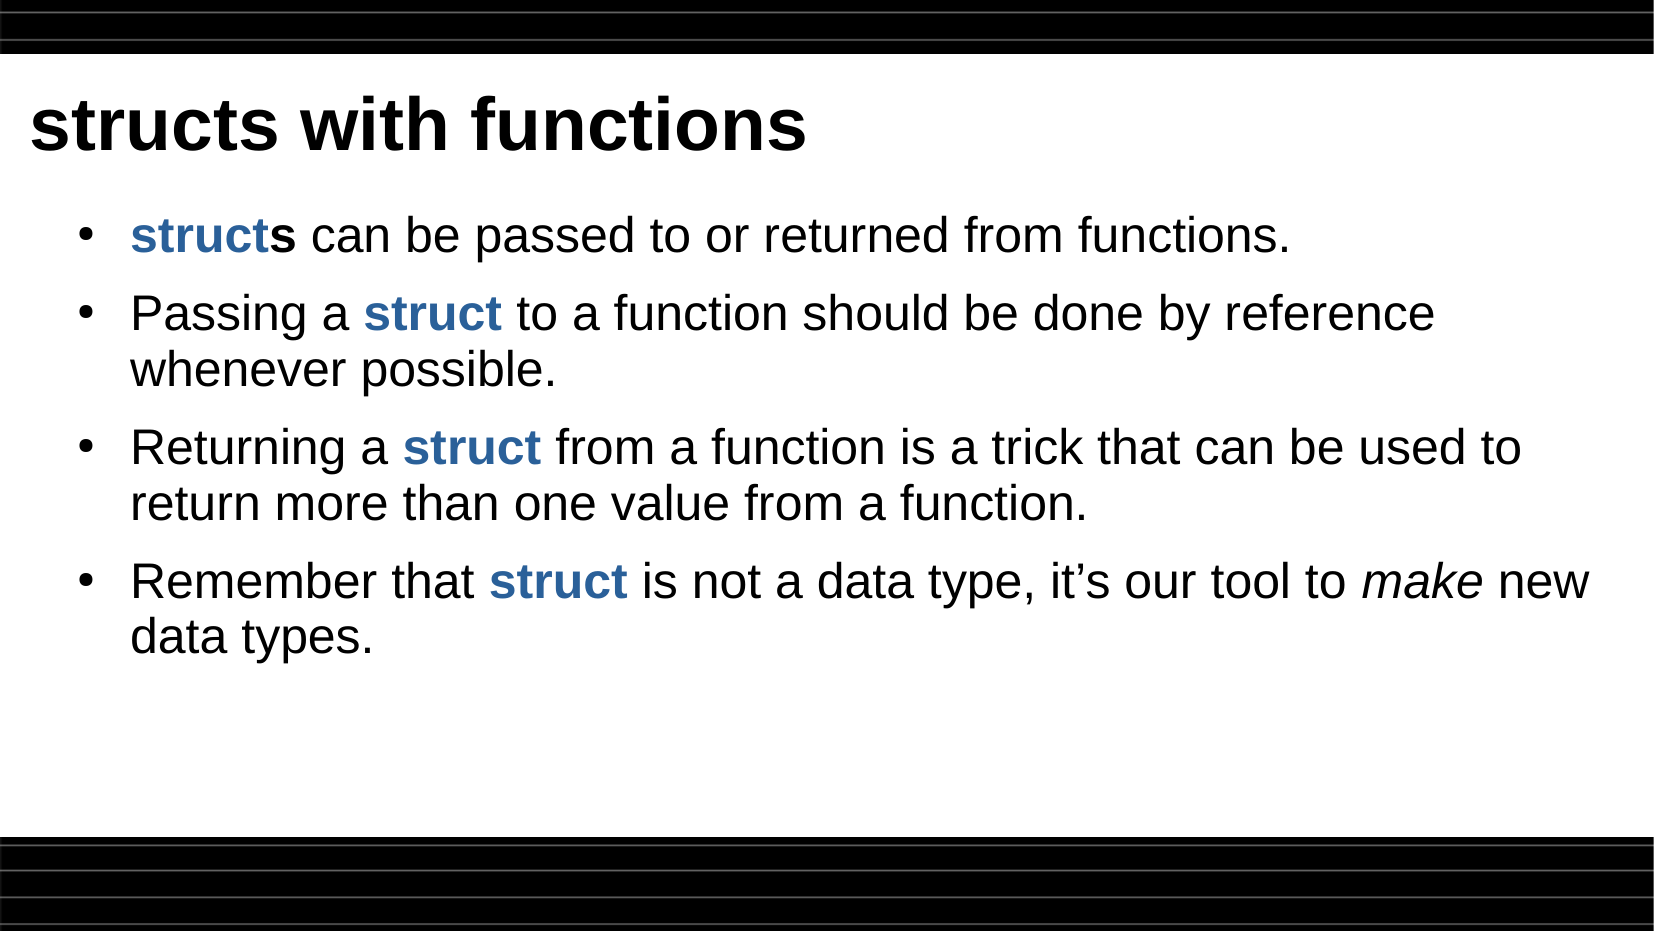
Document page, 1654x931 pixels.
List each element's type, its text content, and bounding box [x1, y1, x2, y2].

list structs can be passed to or returned from functions. Passing a struct to a function should be done by reference whenever possible. Returning a struct from a function is a trick that can be used to return more than one value from a function. Remember that struct is not a data type, it’s our tool to make new data types. [59, 207, 1636, 820]
text_box structs with functions [15, 75, 1546, 174]
picture [0, 0, 1654, 54]
picture [0, 837, 1654, 931]
